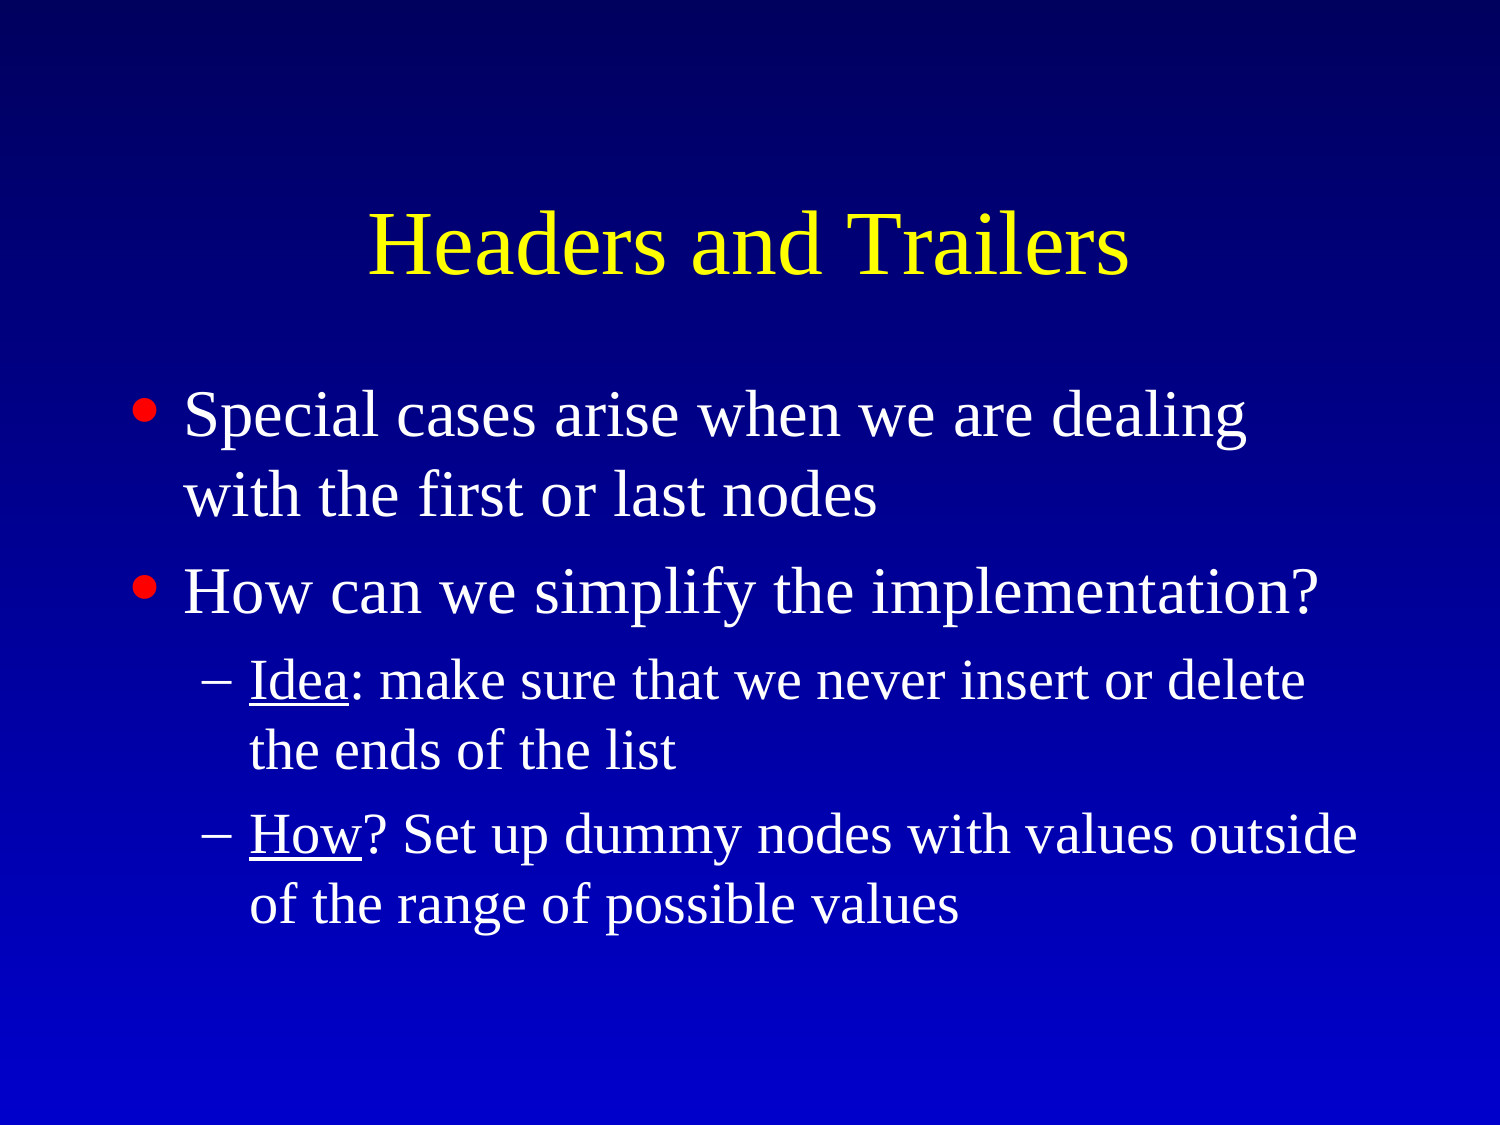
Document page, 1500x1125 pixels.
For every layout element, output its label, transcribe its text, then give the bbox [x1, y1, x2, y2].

list Special cases arise when we are dealing with the first or last nodes How can we simplify the implementation? Idea: make sure that we never insert or delete the ends of the list How? Set up dummy nodes with values outside of the range of possible values [112, 362, 1388, 1000]
title Headers and Trailers [112, 174, 1388, 300]
